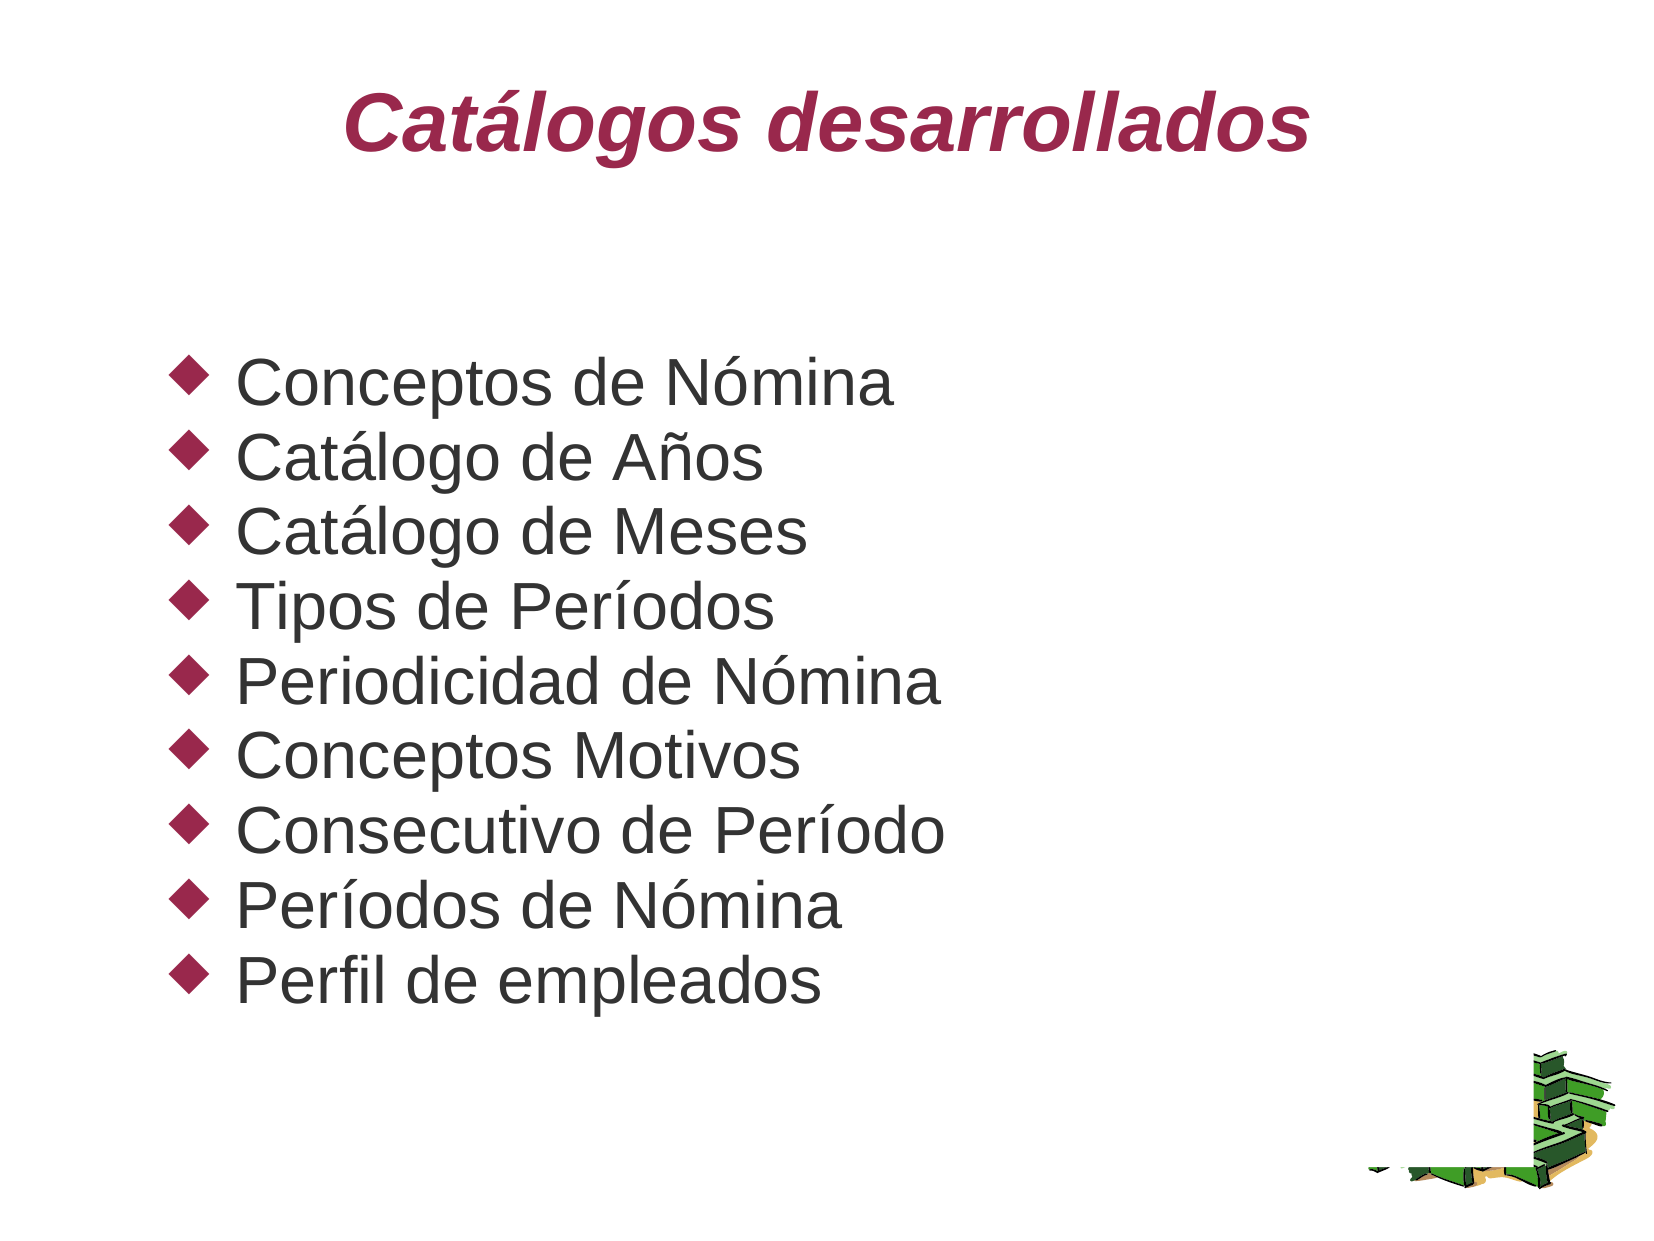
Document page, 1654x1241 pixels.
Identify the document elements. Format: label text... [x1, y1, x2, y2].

list Conceptos de Nómina Catálogo de Años Catálogo de Meses Tipos de Períodos Periodicidad de Nómina Conceptos Motivos Consecutivo de Período Períodos de Nómina Perfil de empleados [152, 344, 1534, 1162]
title Catálogos desarrollados [121, 19, 1534, 227]
